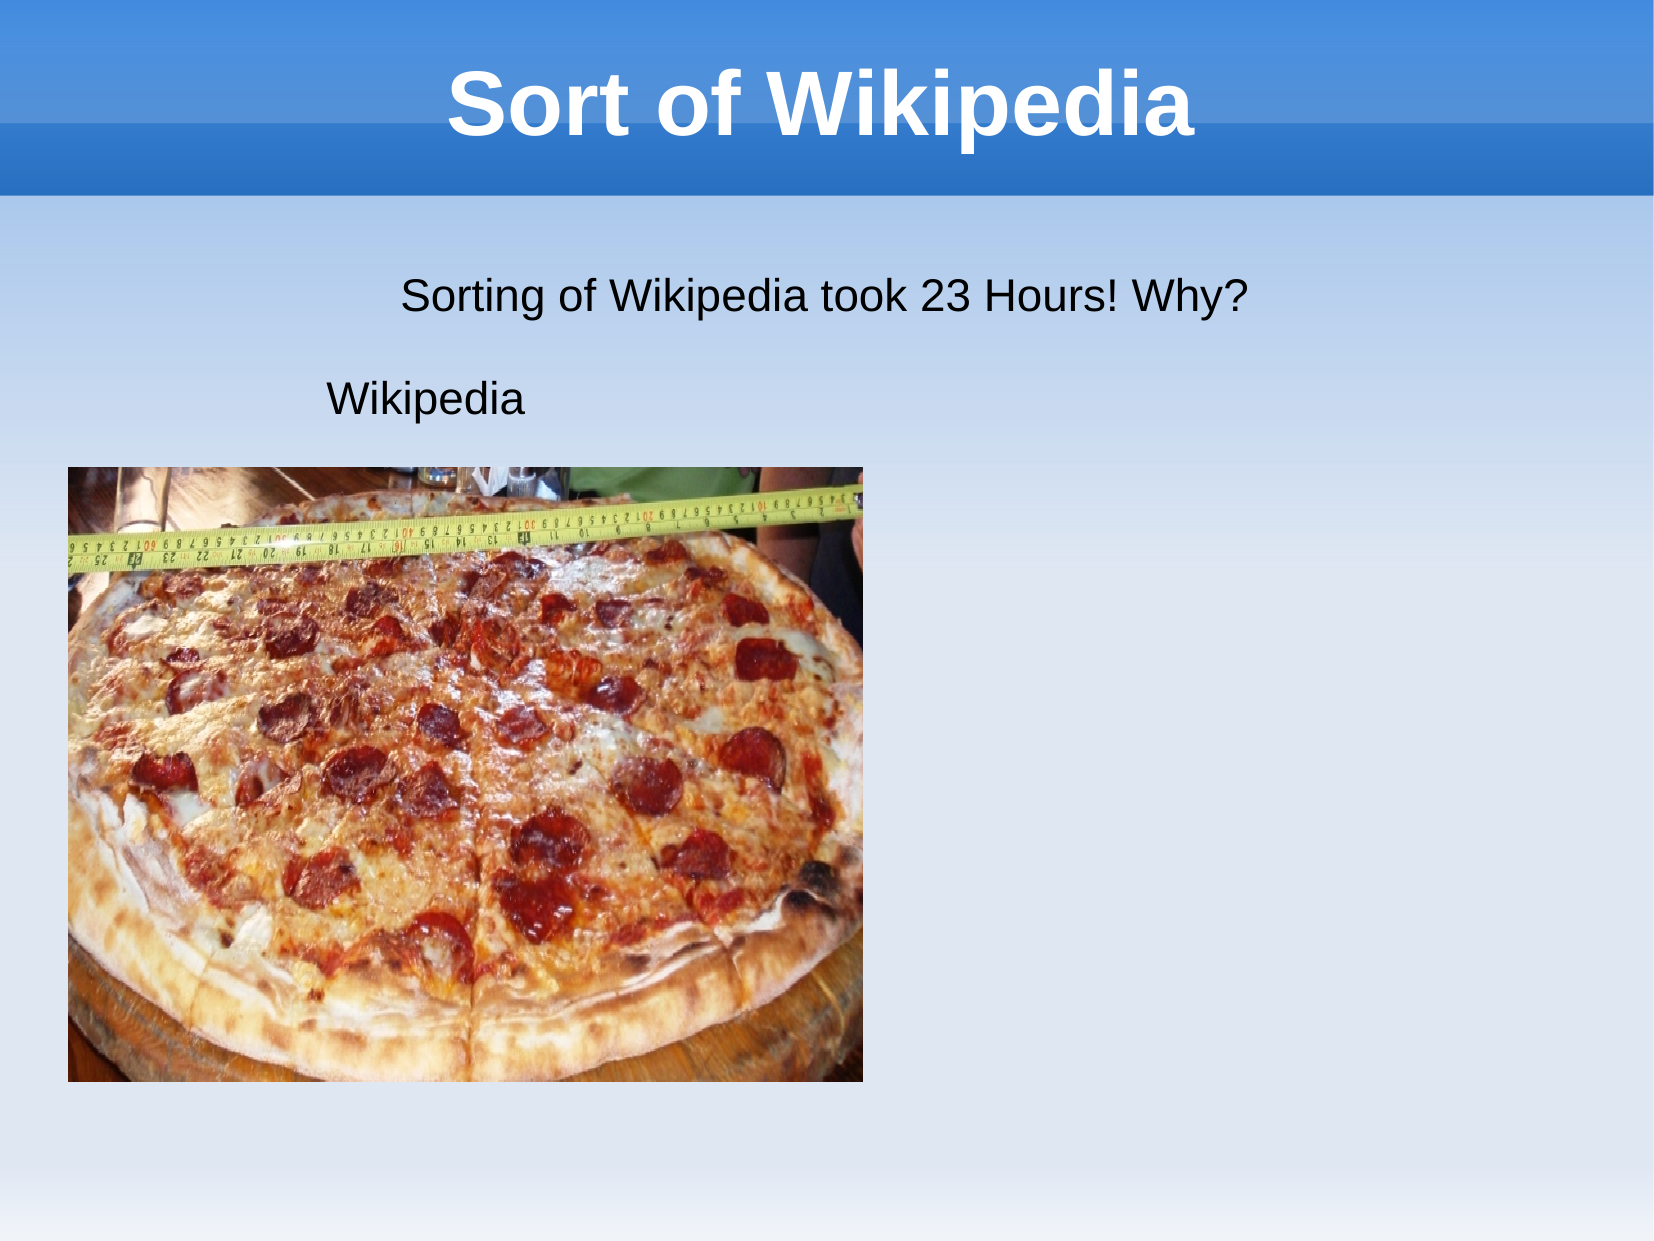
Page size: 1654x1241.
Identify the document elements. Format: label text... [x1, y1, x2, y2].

picture [0, 0, 1654, 1241]
text_box Sorting of Wikipedia took 23 Hours! Why? [112, 262, 1538, 329]
title Sort of Wikipedia [76, 7, 1565, 200]
text_box Wikipedia [311, 365, 541, 432]
